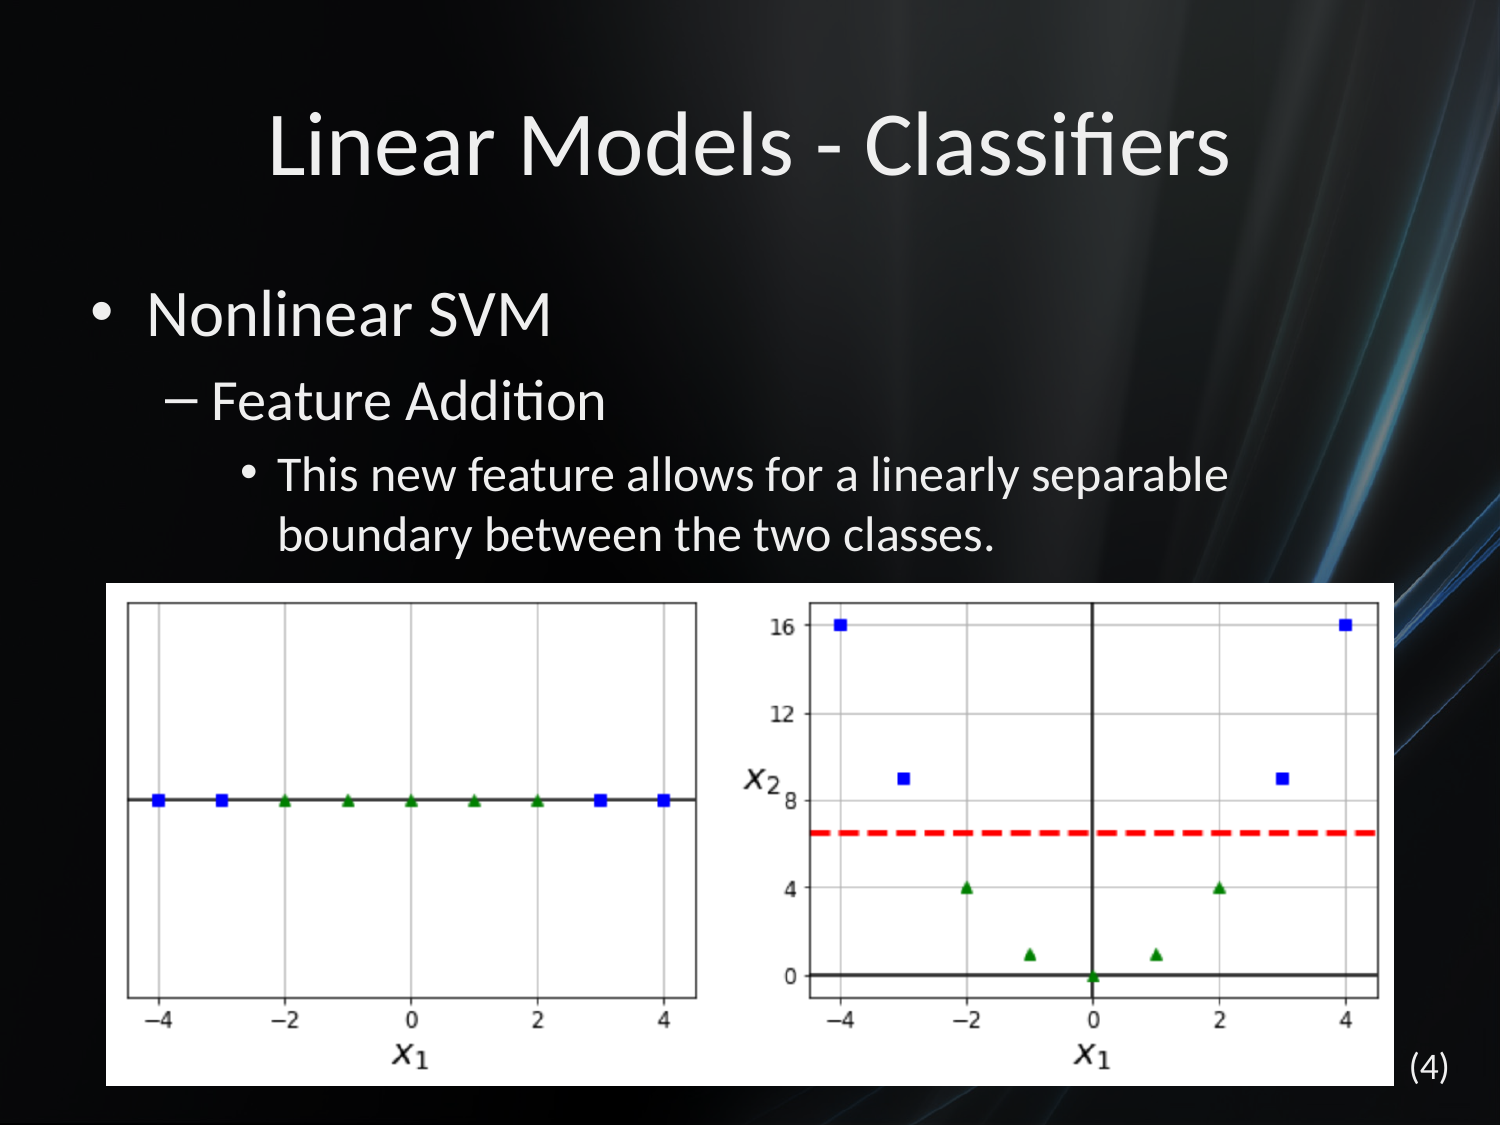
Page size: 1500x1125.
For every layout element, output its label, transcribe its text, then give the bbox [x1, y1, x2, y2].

title Linear Models - Classifiers [75, 45, 1425, 233]
text_box (4) [1393, 1034, 1500, 1095]
list Nonlinear SVM Feature Addition This new feature allows for a linearly separable boundary between the two classes. [75, 262, 1425, 1005]
picture [0, 0, 1500, 1125]
